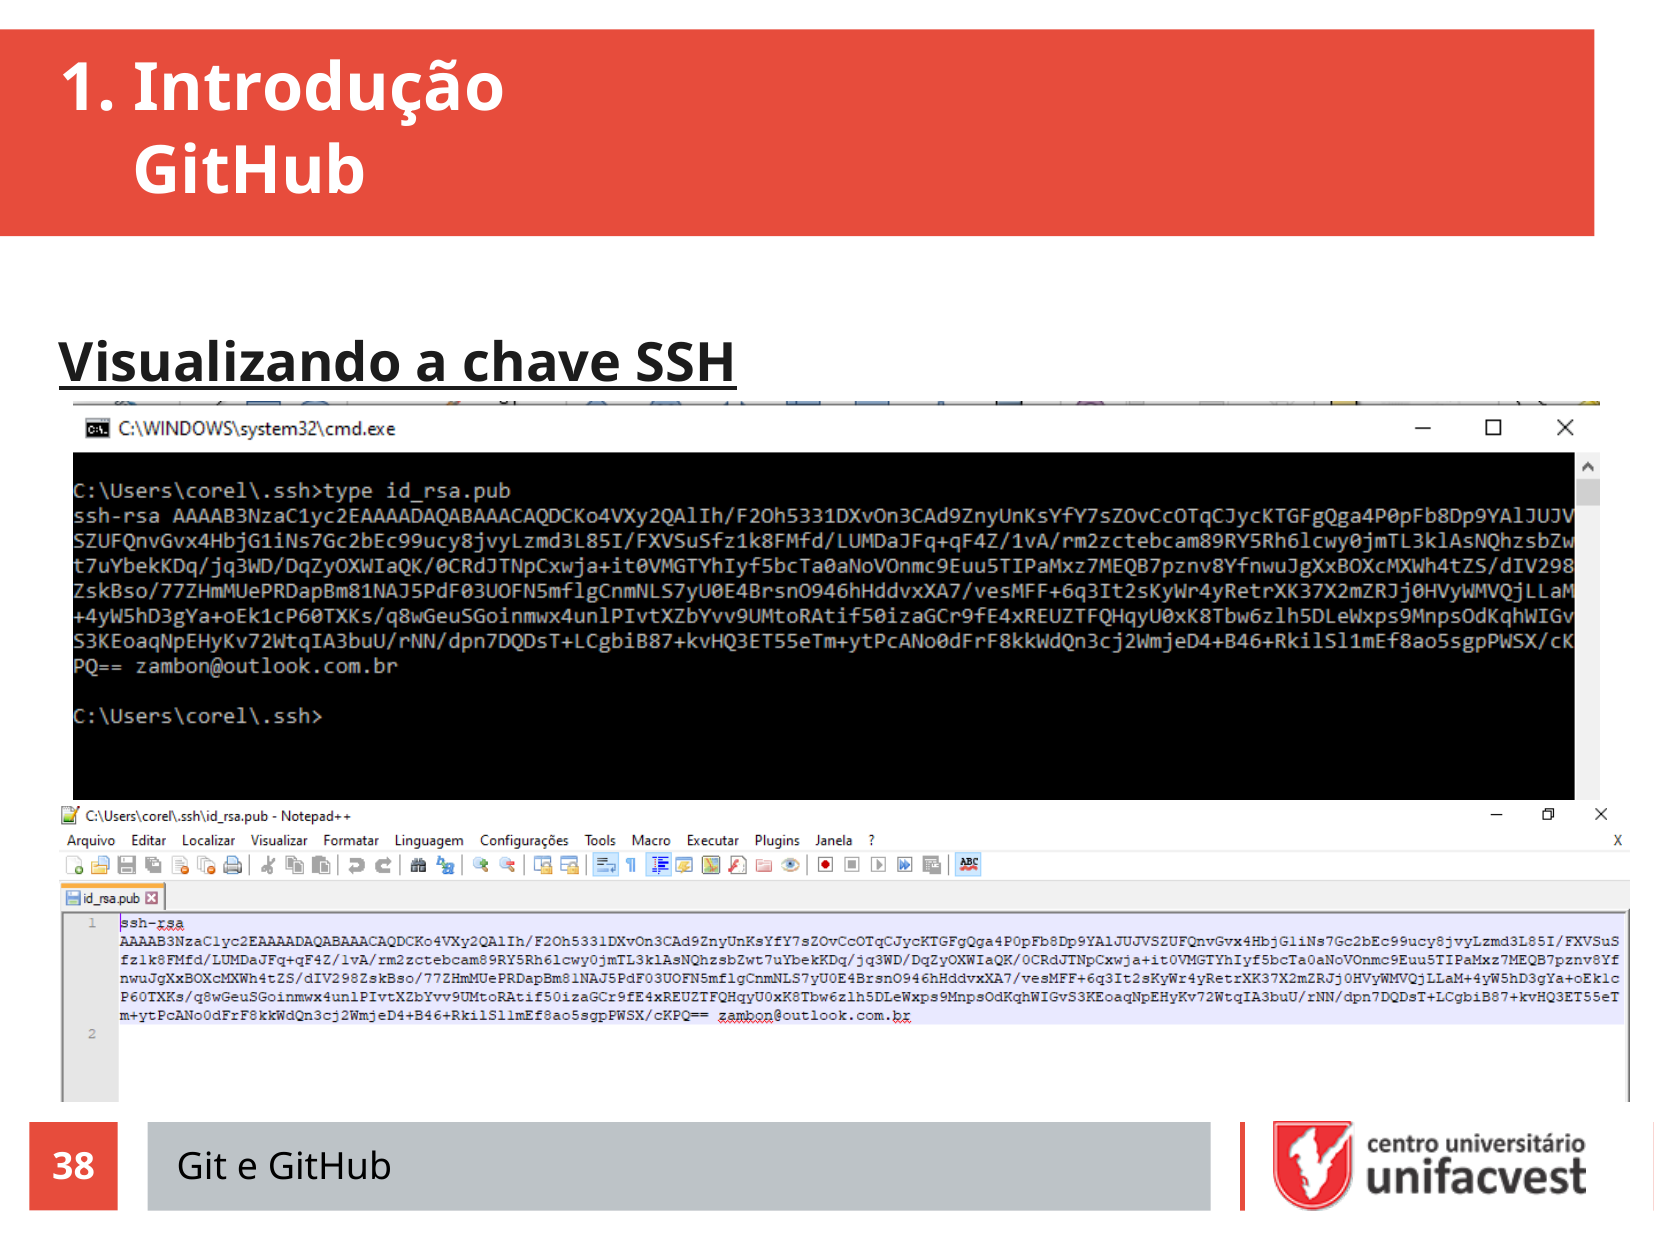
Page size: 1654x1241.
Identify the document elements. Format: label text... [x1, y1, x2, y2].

picture [1273, 1121, 1586, 1211]
list Visualizando a chave SSH [59, 324, 1566, 806]
text_box Git e GitHub [161, 1132, 1212, 1196]
title 1. Introdução GitHub [59, 59, 1595, 207]
picture [59, 806, 1630, 1102]
picture [73, 401, 1600, 800]
text_box [1245, 1120, 1654, 1212]
